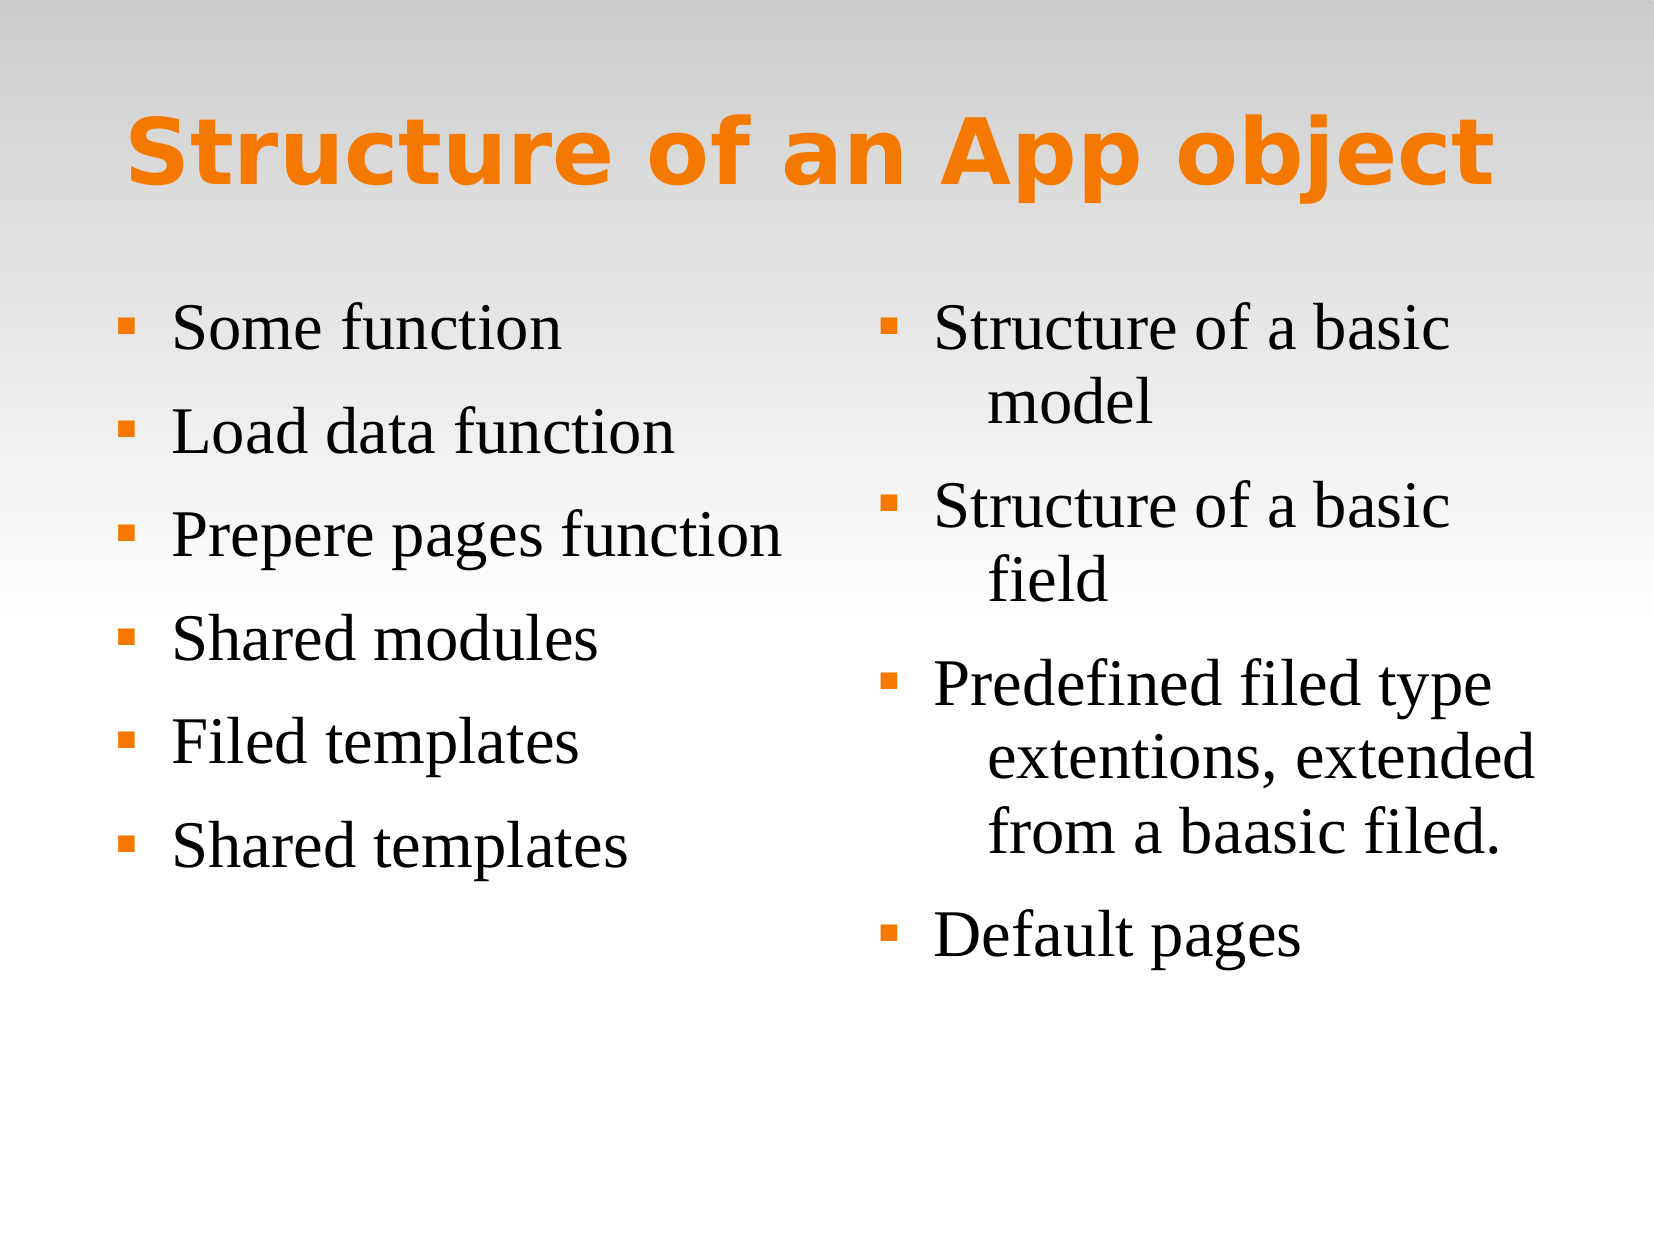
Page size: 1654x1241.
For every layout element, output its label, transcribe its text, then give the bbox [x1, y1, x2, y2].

list Some function Load data function Prepere pages function Shared modules Filed templates Shared templates [82, 290, 809, 1094]
title Structure of an App object [82, 56, 1571, 250]
list Structure of a basic model Structure of a basic field Predefined filed type extentions, extended from a baasic filed. Default pages [845, 290, 1572, 1094]
